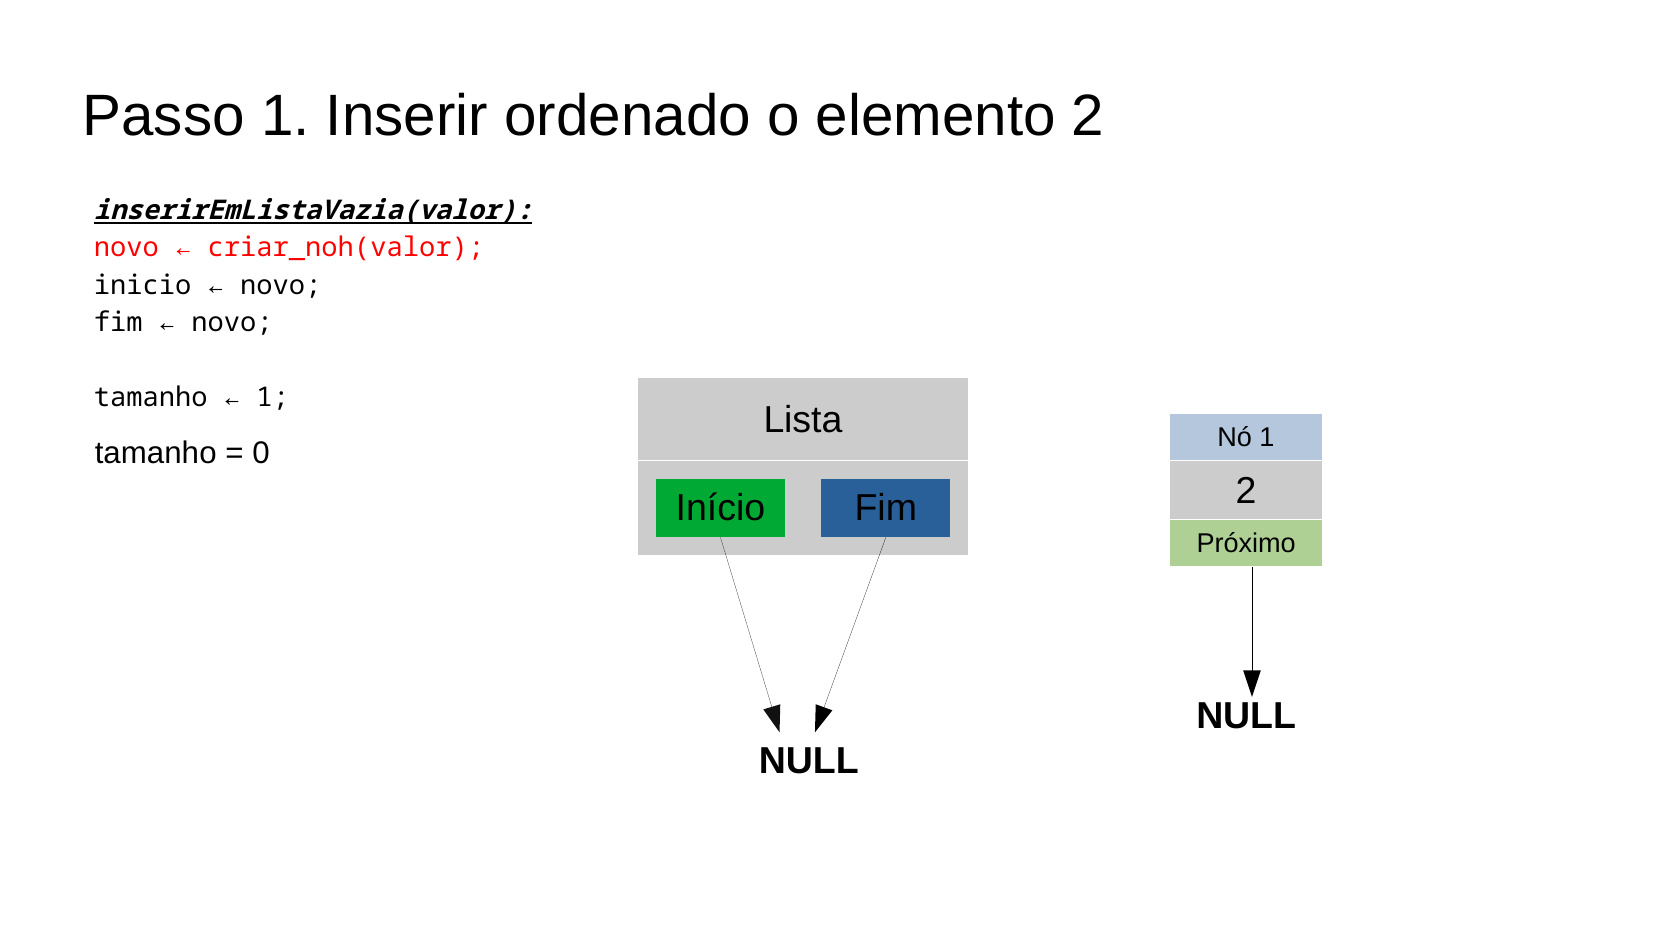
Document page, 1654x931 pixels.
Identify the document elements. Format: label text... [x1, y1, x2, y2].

title Passo 1. Inserir ordenado o elemento 2 [82, 37, 1571, 193]
text_box tamanho = 0 [80, 427, 286, 477]
text_box 2 [1169, 461, 1323, 519]
text_box Próximo [1169, 519, 1323, 567]
text_box NULL [744, 732, 874, 790]
text_box Nó 1 [1169, 413, 1323, 461]
text_box inserirEmListaVazia(valor): novo ← criar_noh(valor); inicio ← novo; fim ← novo; tamanho ← 1; [78, 172, 1477, 721]
text_box NULL [1181, 687, 1312, 745]
